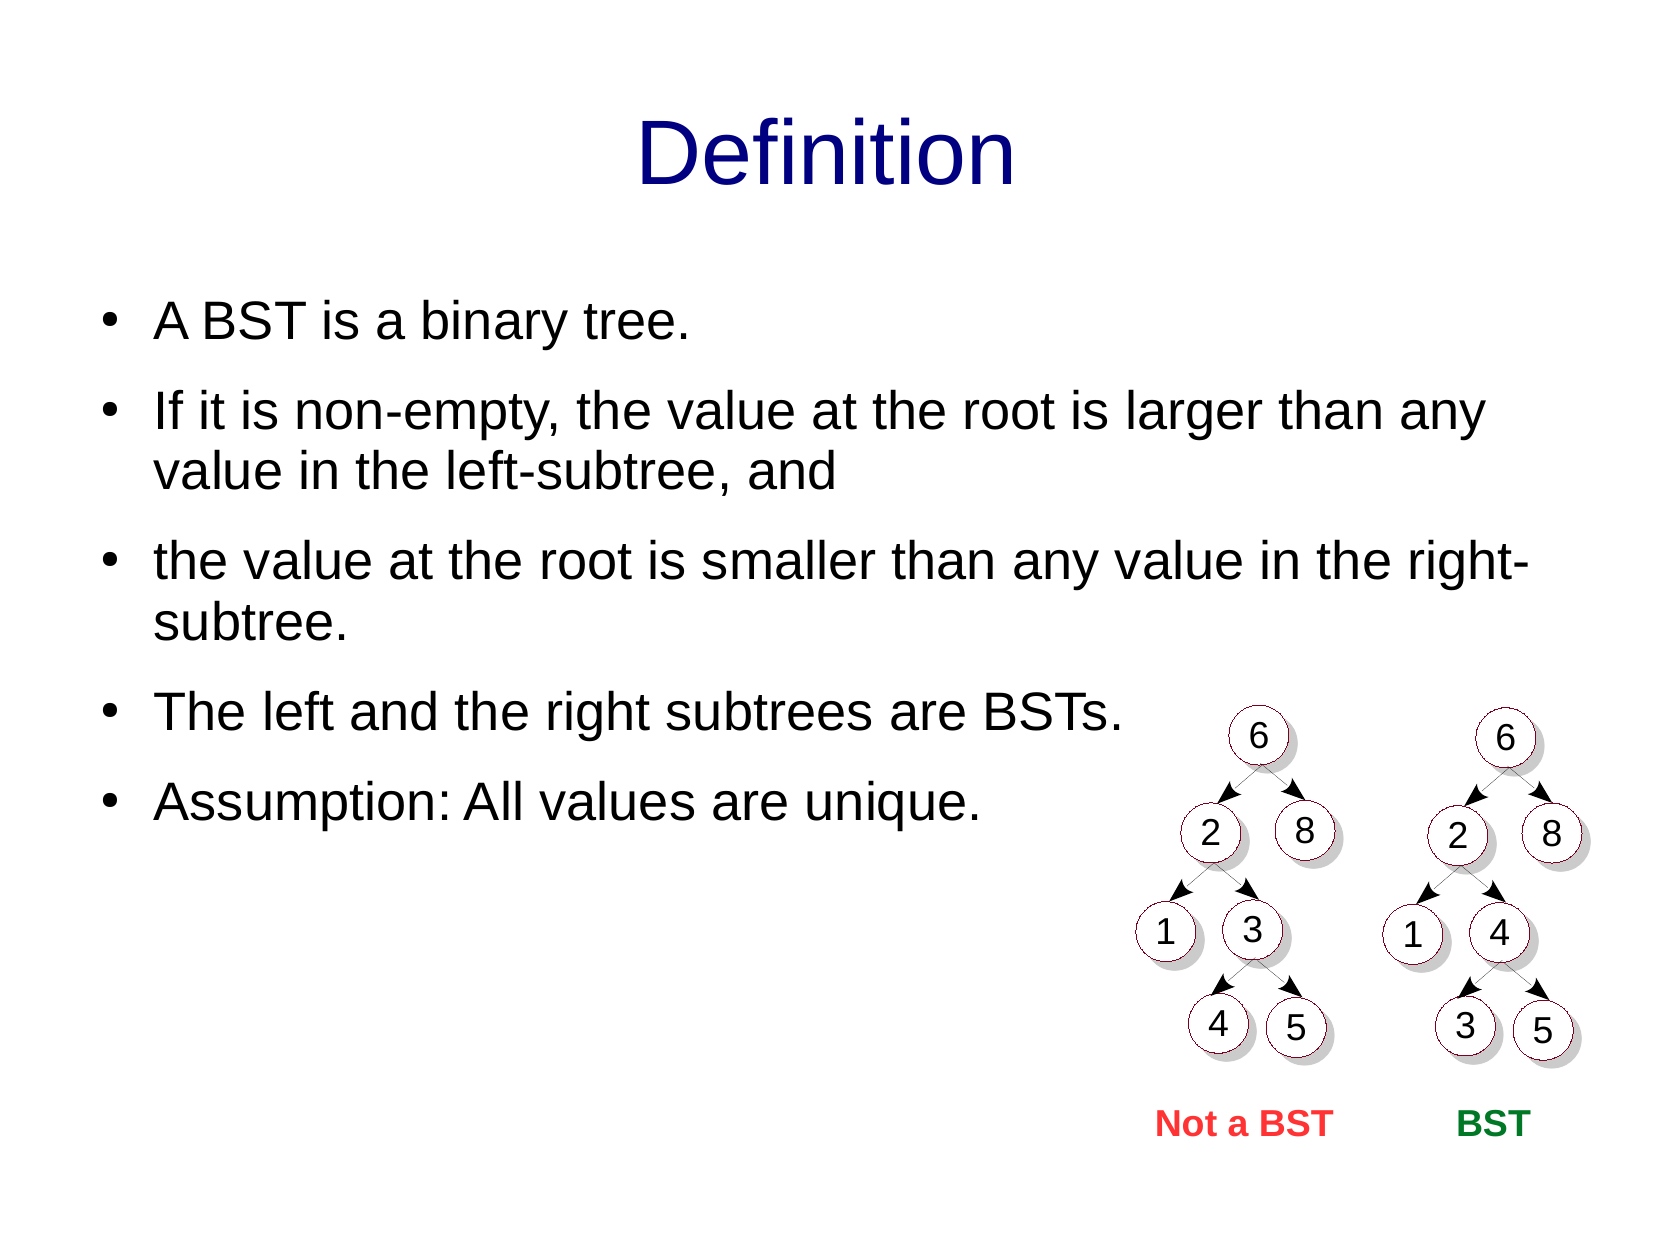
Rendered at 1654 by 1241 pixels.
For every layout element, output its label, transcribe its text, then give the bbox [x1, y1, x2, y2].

text_box 1 [1382, 904, 1443, 965]
text_box 5 [1266, 997, 1327, 1058]
text_box BST [1441, 1095, 1652, 1194]
text_box 8 [1275, 800, 1336, 861]
text_box 4 [1469, 902, 1530, 963]
text_box 1 [1135, 901, 1196, 962]
text_box 2 [1427, 805, 1488, 866]
text_box 5 [1513, 1000, 1574, 1061]
text_box 4 [1188, 993, 1249, 1054]
text_box 6 [1228, 705, 1289, 766]
text_box Not a BST [1140, 1095, 1351, 1194]
text_box 2 [1180, 802, 1241, 863]
text_box 8 [1521, 802, 1583, 864]
text_box 6 [1475, 707, 1536, 768]
title Definition [82, 49, 1571, 257]
list A BST is a binary tree. If it is non-empty, the value at the root is larger than any value in the left-subtree, and the value at the root is smaller than any value in the right-subtree. The left and the right subtrees are BSTs. Assumption: All values are unique. [82, 290, 1571, 1010]
text_box 3 [1435, 996, 1496, 1056]
text_box 3 [1222, 899, 1283, 960]
